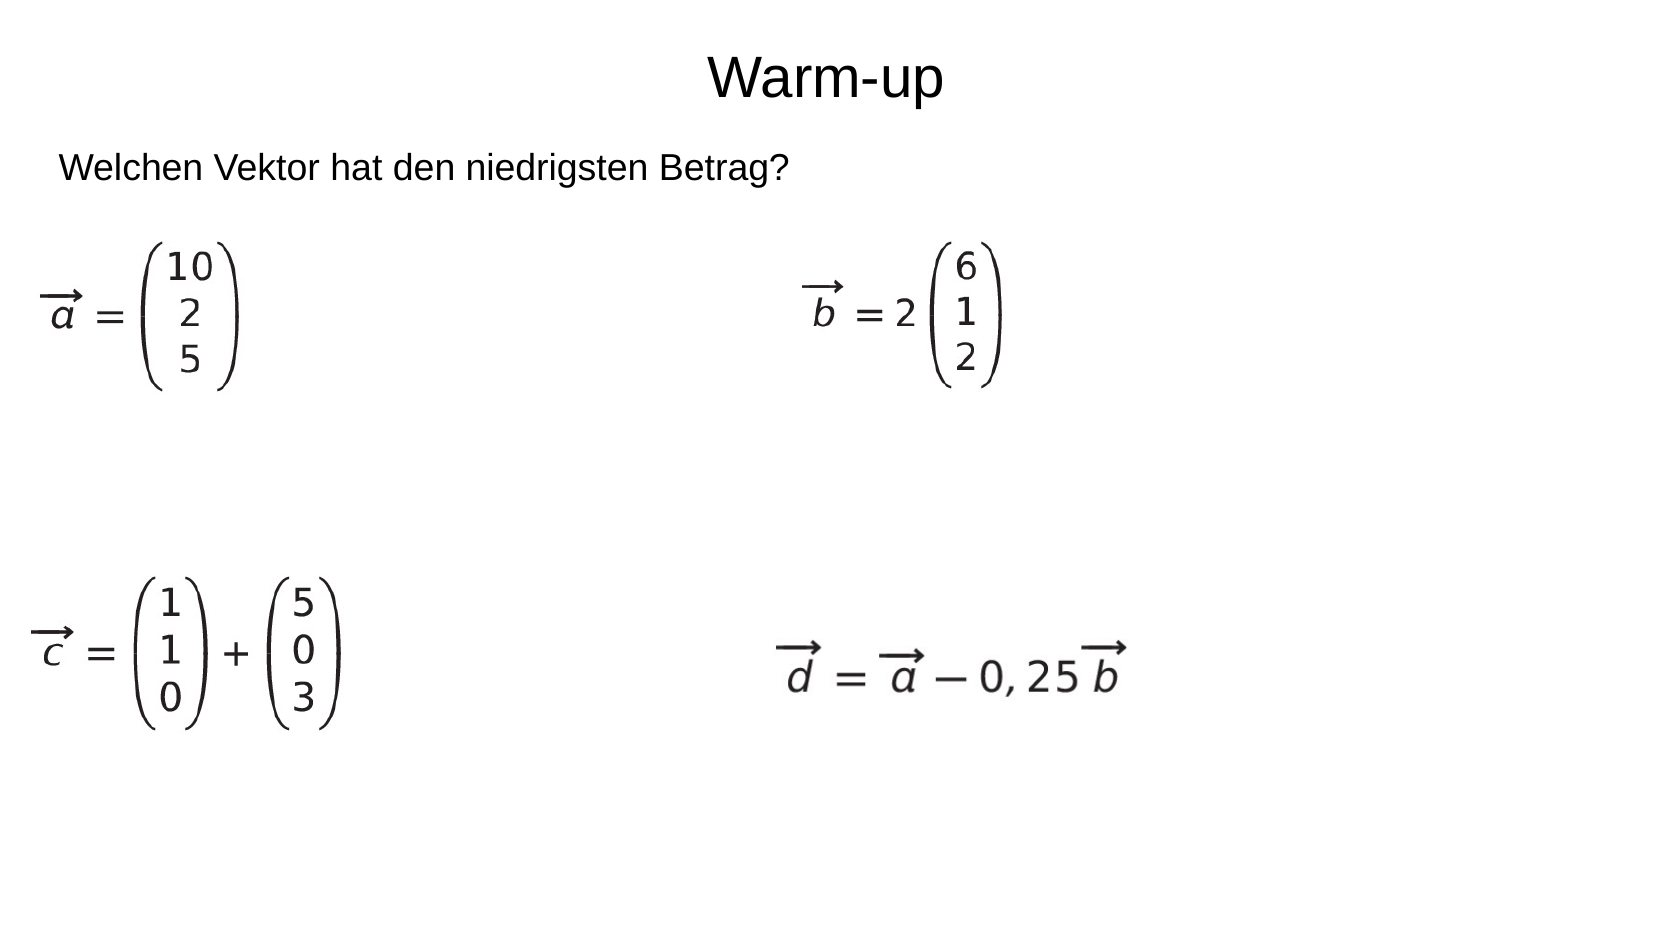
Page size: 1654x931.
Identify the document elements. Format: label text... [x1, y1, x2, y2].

picture [773, 630, 1135, 701]
picture [797, 239, 1010, 393]
text_box Welchen Vektor hat den niedrigsten Betrag? [43, 139, 858, 207]
picture [36, 239, 248, 396]
picture [28, 574, 351, 735]
title Warm-up [82, 0, 1571, 156]
